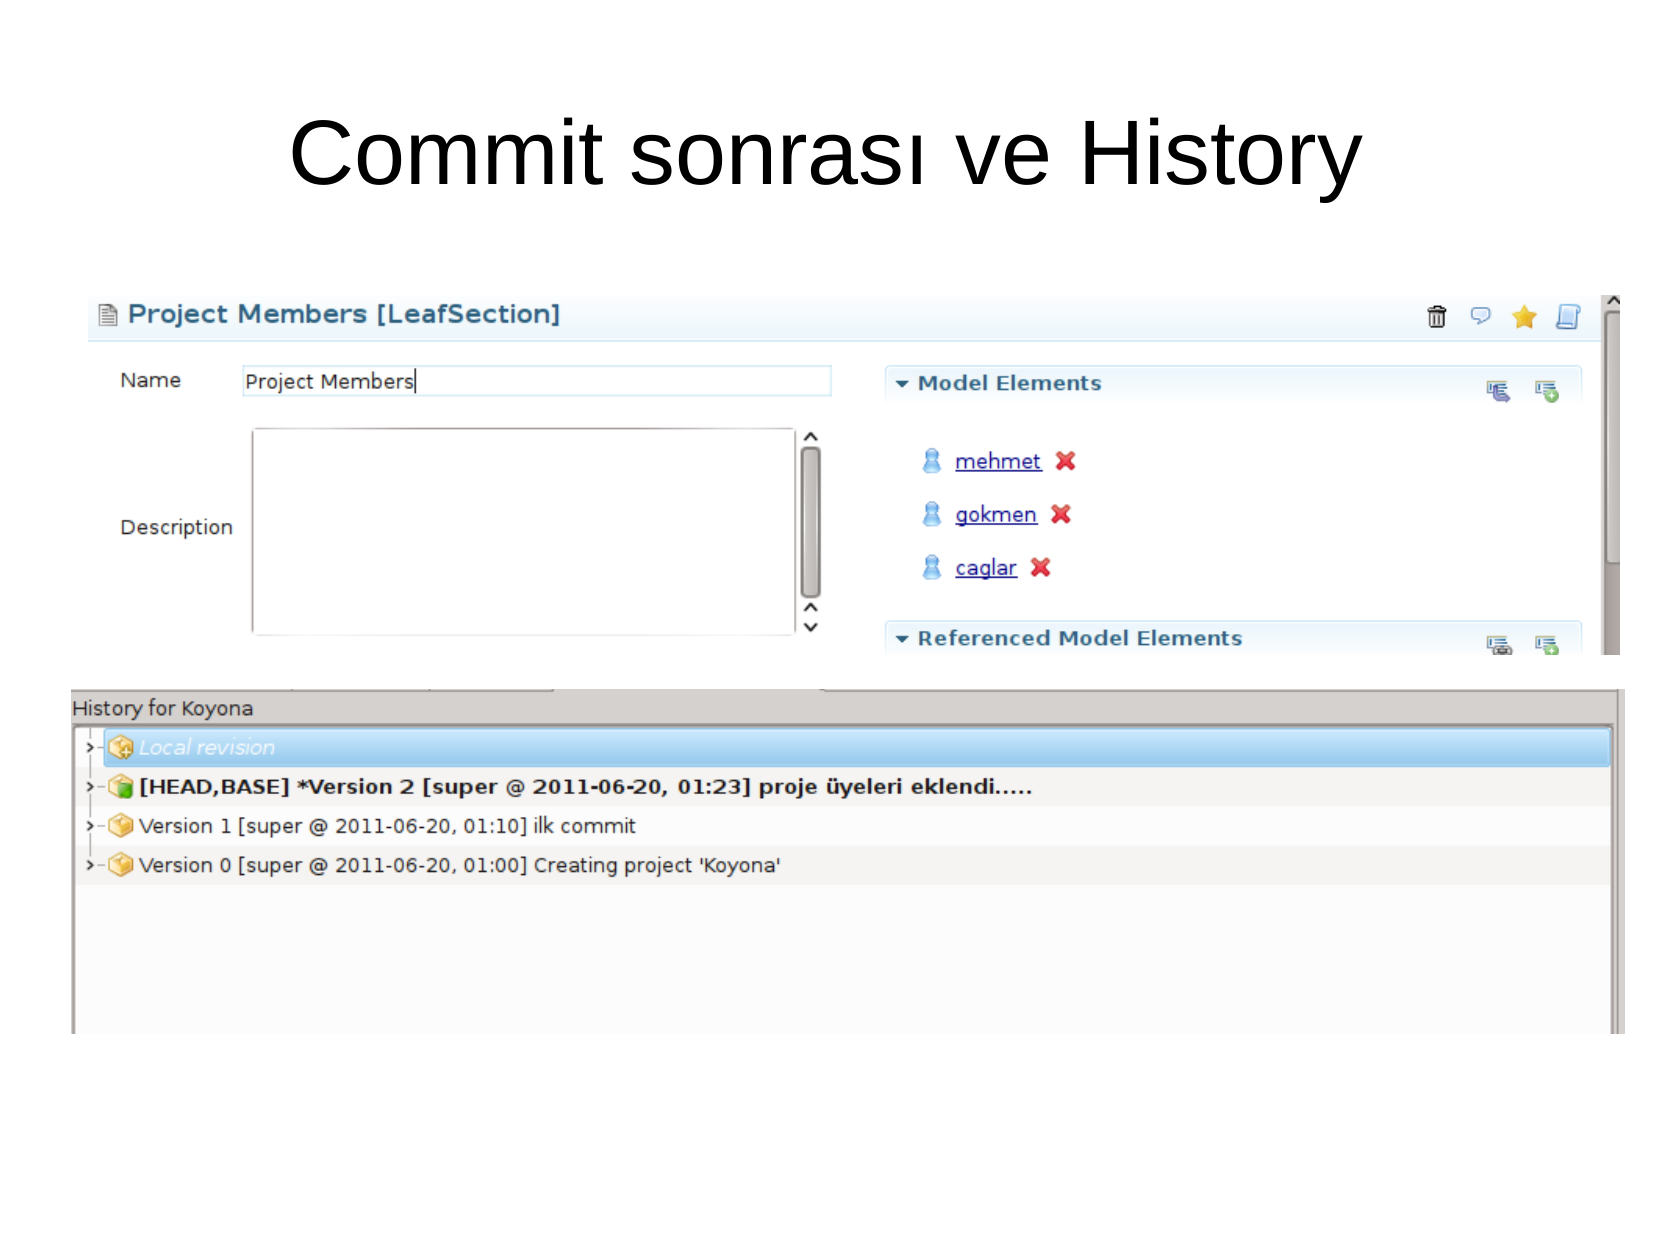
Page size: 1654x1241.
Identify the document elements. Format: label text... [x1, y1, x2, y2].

picture [88, 295, 1620, 655]
title Commit sonrası ve History [82, 49, 1571, 257]
picture [71, 689, 1625, 1034]
